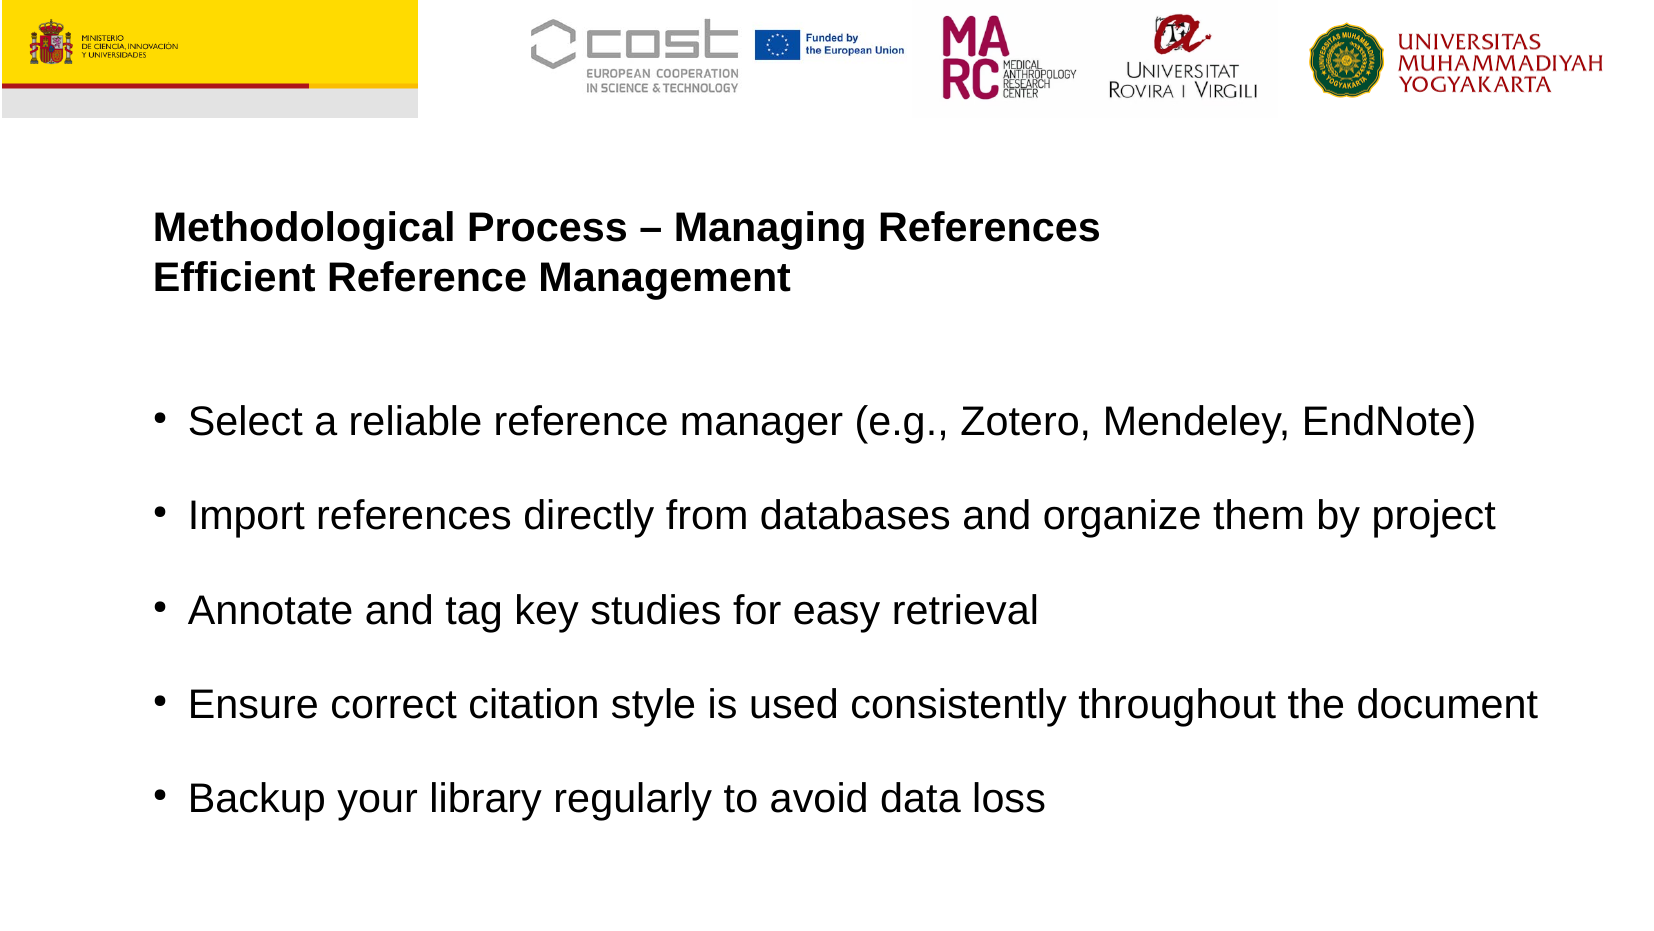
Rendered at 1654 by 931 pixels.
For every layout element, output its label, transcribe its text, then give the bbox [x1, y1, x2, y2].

picture [2, 0, 1278, 119]
text_box Methodological Process – Managing References Efficient Reference Management Select a reliable reference manager (e.g., Zotero, Mendeley, EndNote) Import references directly from databases and organize them by project Annotate and tag key studies for easy retrieval Ensure correct citation style is used consistently throughout the document Backup your library regularly to avoid data loss [82, 200, 1552, 845]
picture [1302, 14, 1613, 112]
